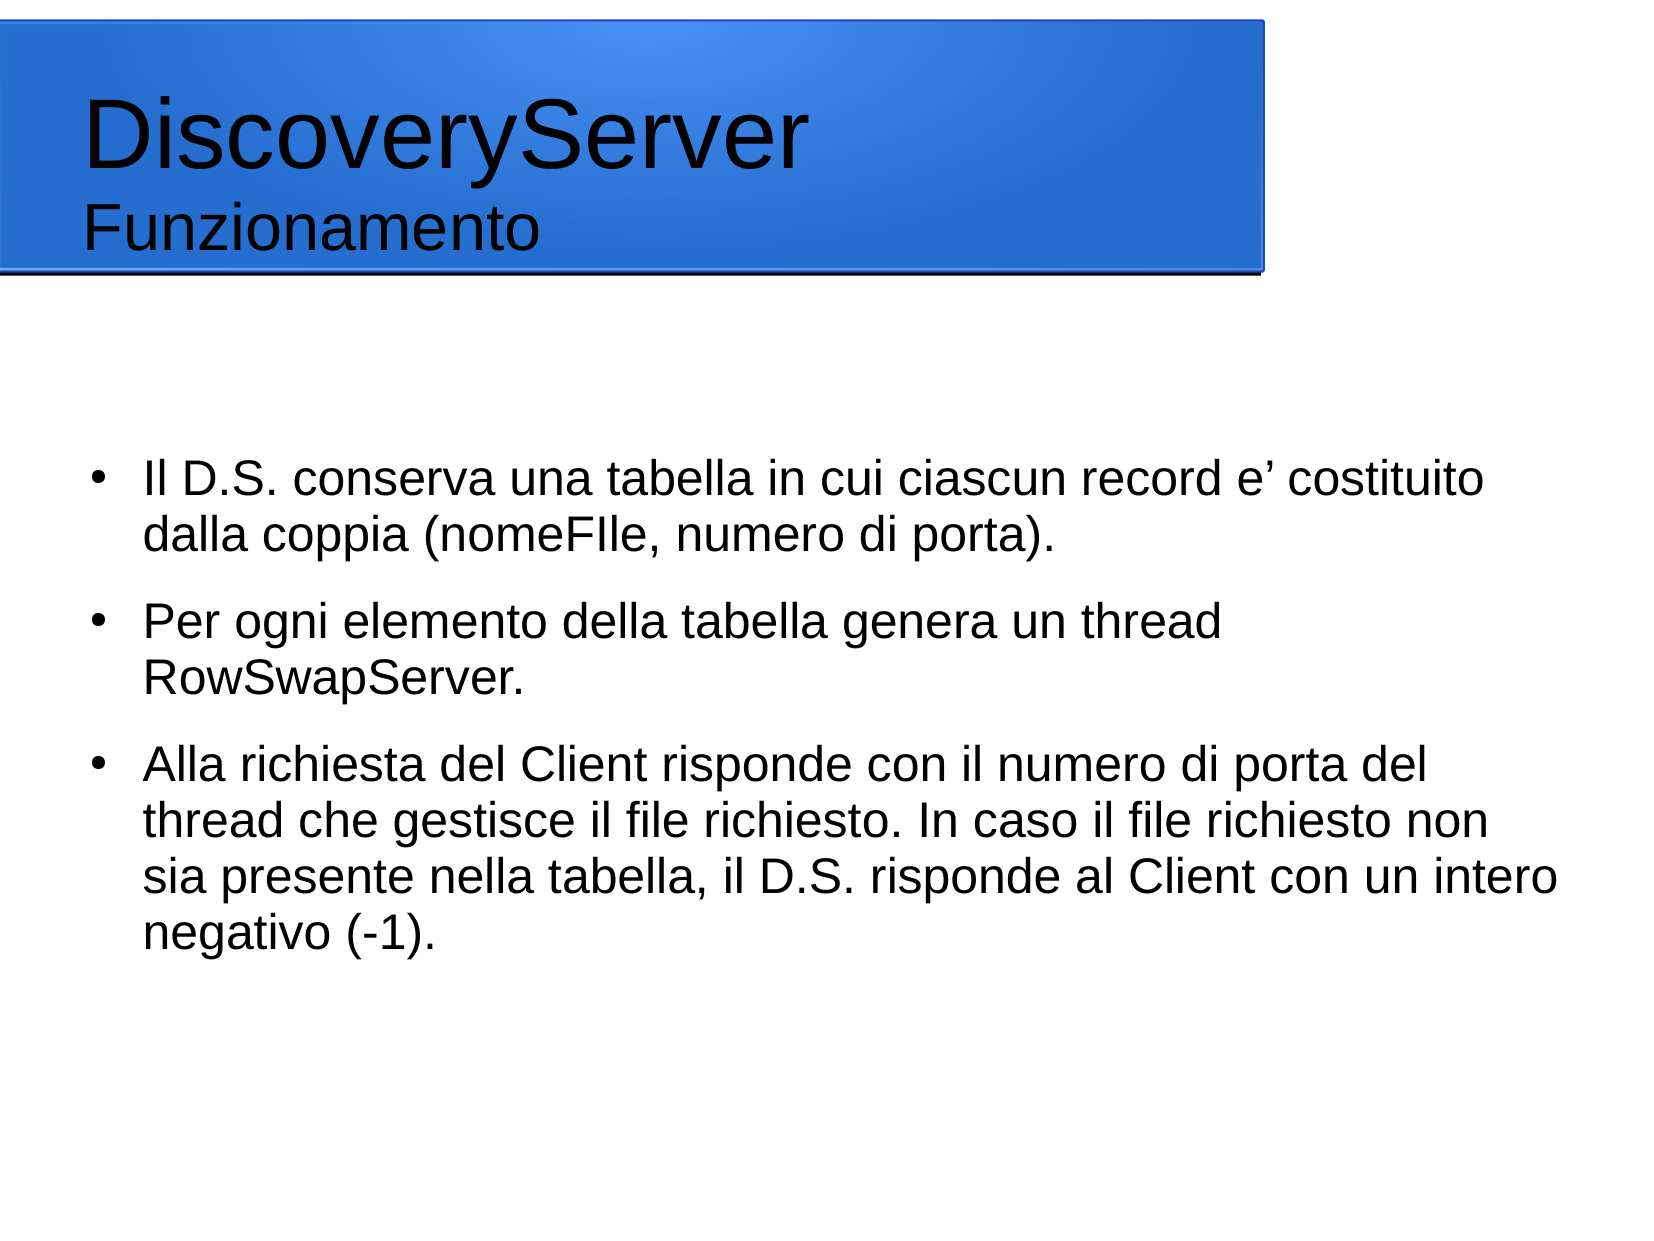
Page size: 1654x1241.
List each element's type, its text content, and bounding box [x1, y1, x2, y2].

list Il D.S. conserva una tabella in cui ciascun record e’ costituito dalla coppia (nomeFIle, numero di porta). Per ogni elemento della tabella genera un thread RowSwapServer. Alla richiesta del Client risponde con il numero di porta del thread che gestisce il file richiesto. In caso il file richiesto non sia presente nella tabella, il D.S. risponde al Client con un intero negativo (-1). [71, 450, 1561, 1170]
title DiscoveryServer Funzionamento [82, 79, 1571, 487]
